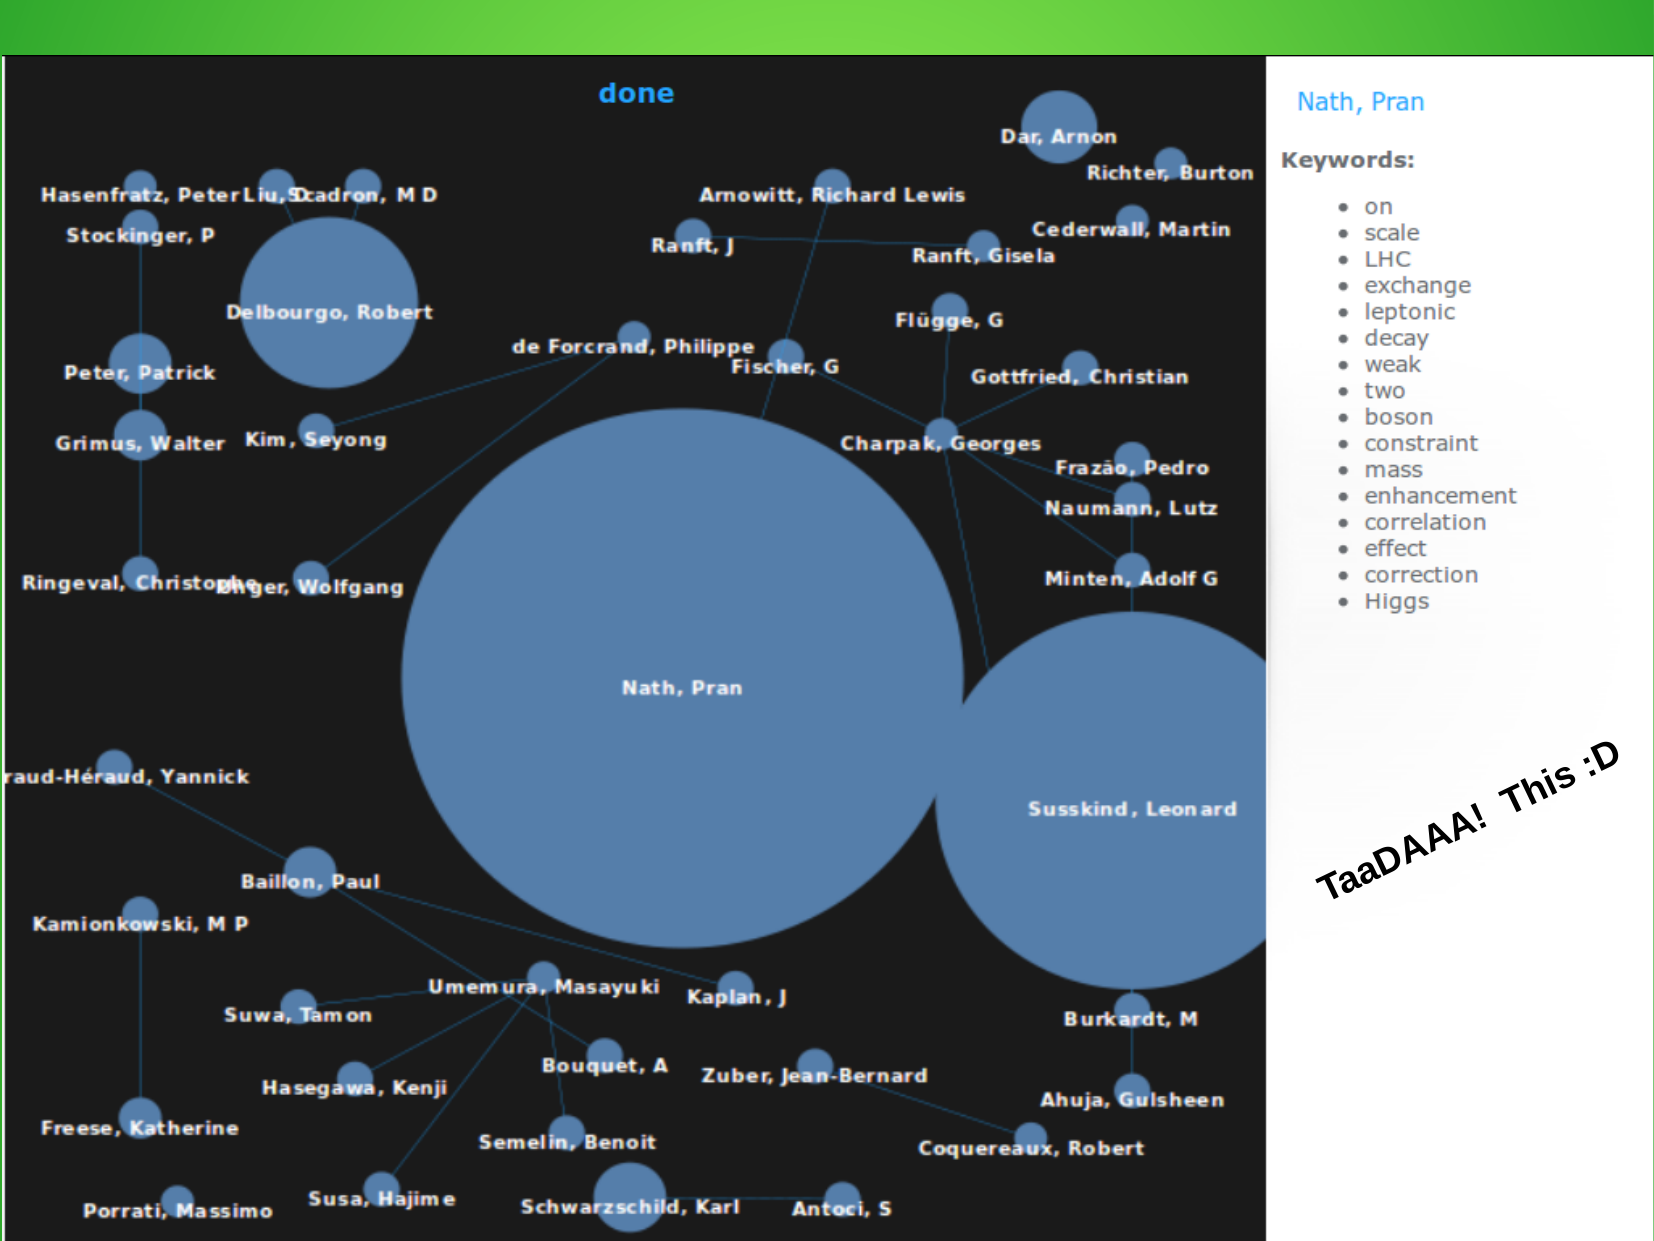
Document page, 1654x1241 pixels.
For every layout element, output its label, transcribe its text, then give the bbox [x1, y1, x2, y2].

picture [2, 55, 1654, 1241]
text_box TaaDAAA! This :D [1294, 708, 1654, 925]
